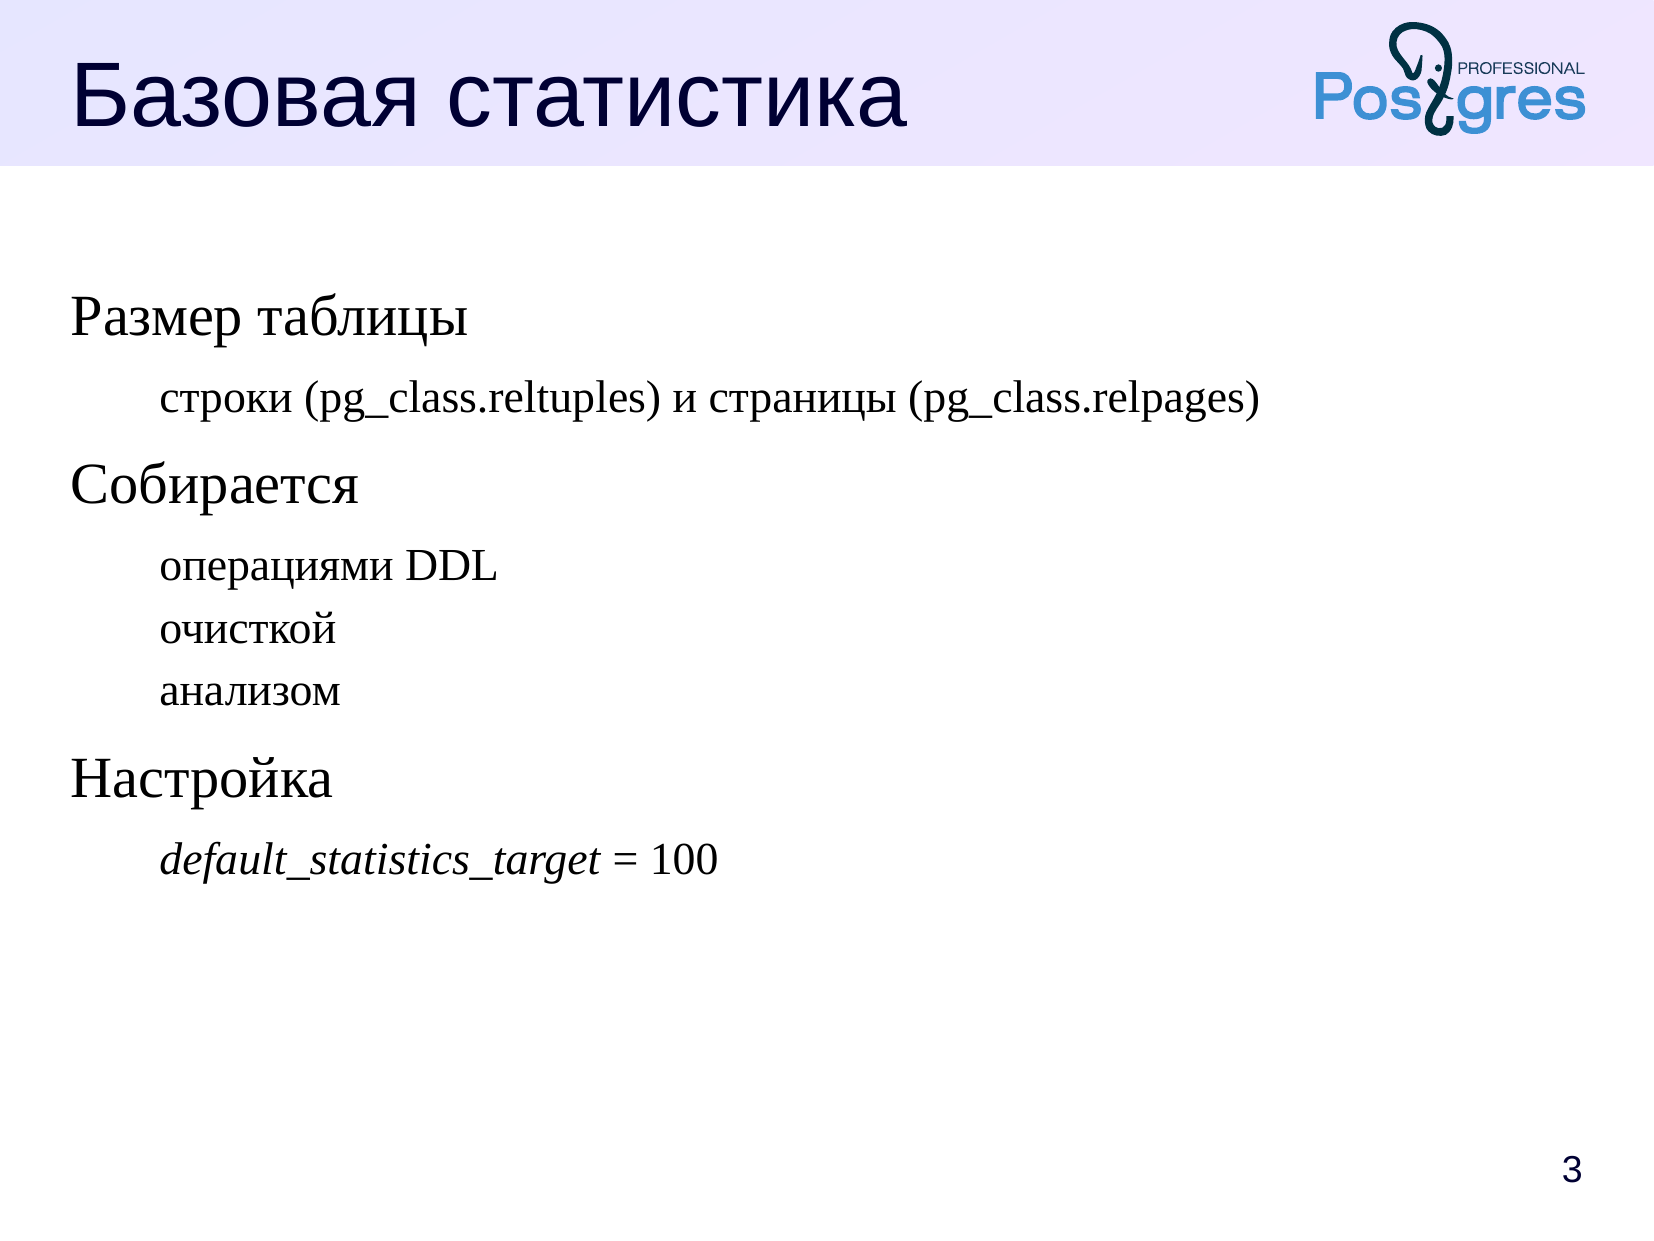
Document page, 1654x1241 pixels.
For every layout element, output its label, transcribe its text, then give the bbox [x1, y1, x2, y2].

list Размер таблицы строки (pg_class.reltuples) и страницы (pg_class.relpages) Собирается операциями DDL очисткой анализом Настройка default_statistics_target = 100 [70, 283, 1583, 1141]
title Базовая статистика [70, 43, 1241, 147]
